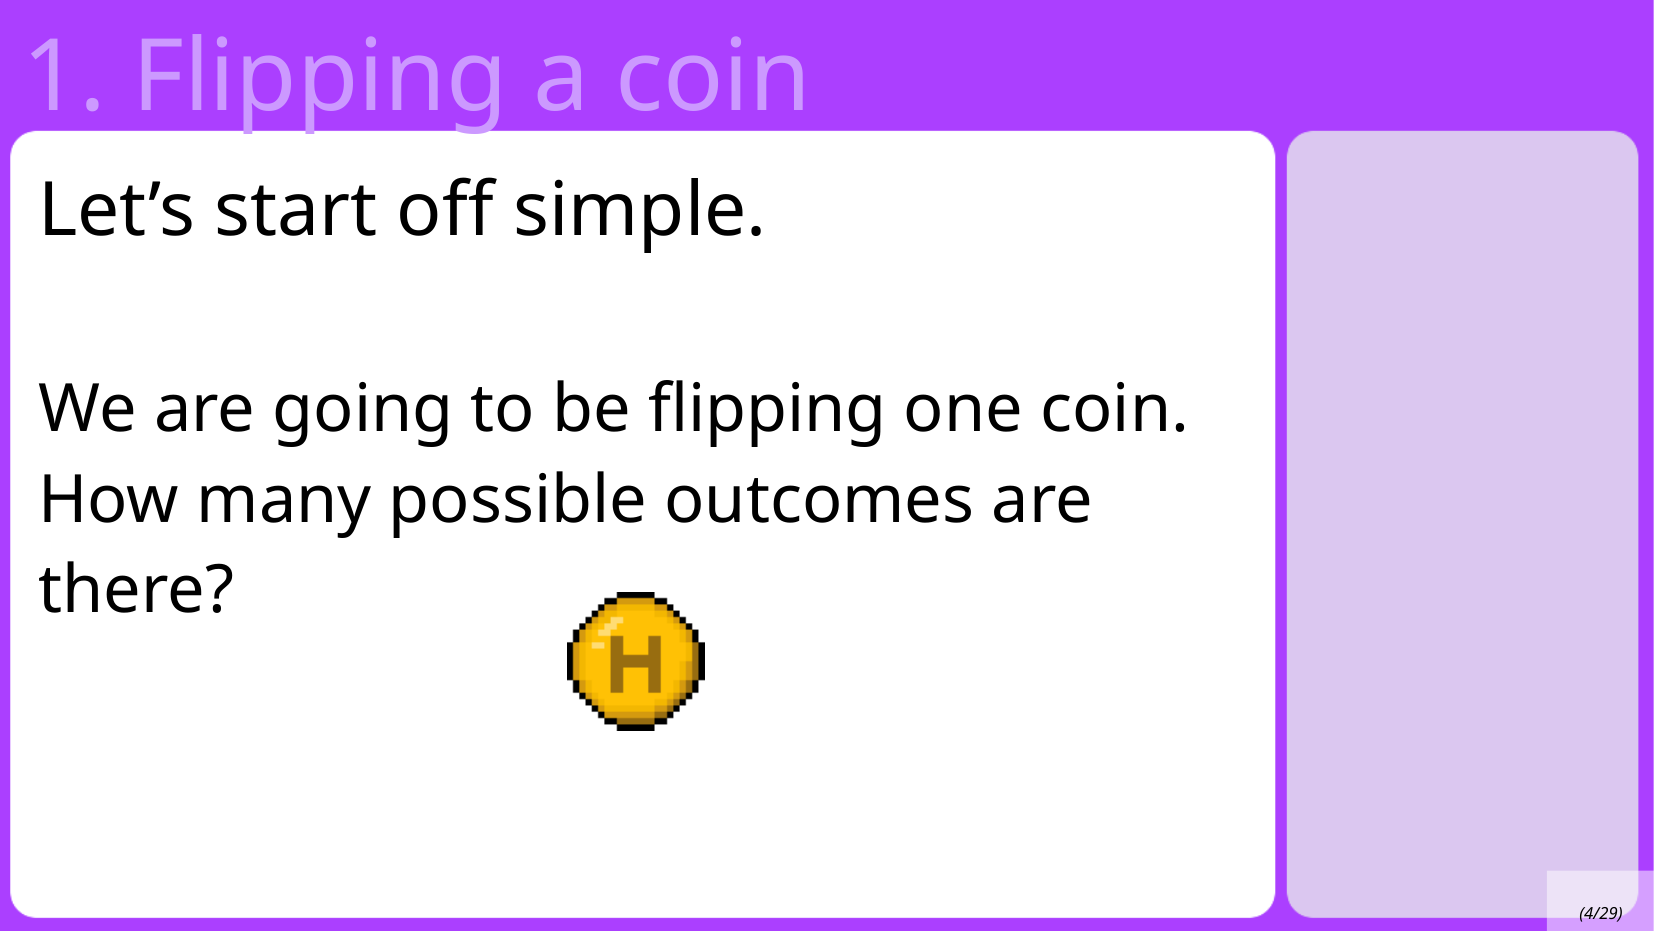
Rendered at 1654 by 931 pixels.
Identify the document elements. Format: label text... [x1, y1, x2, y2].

text_box (<number>/29) [1546, 877, 1654, 931]
text_box Let’s start off simple. We are going to be flipping one coin. How many possible outcomes are there? [38, 155, 1250, 549]
picture [0, 0, 1654, 931]
title 1. Flipping a coin [22, 13, 1511, 130]
